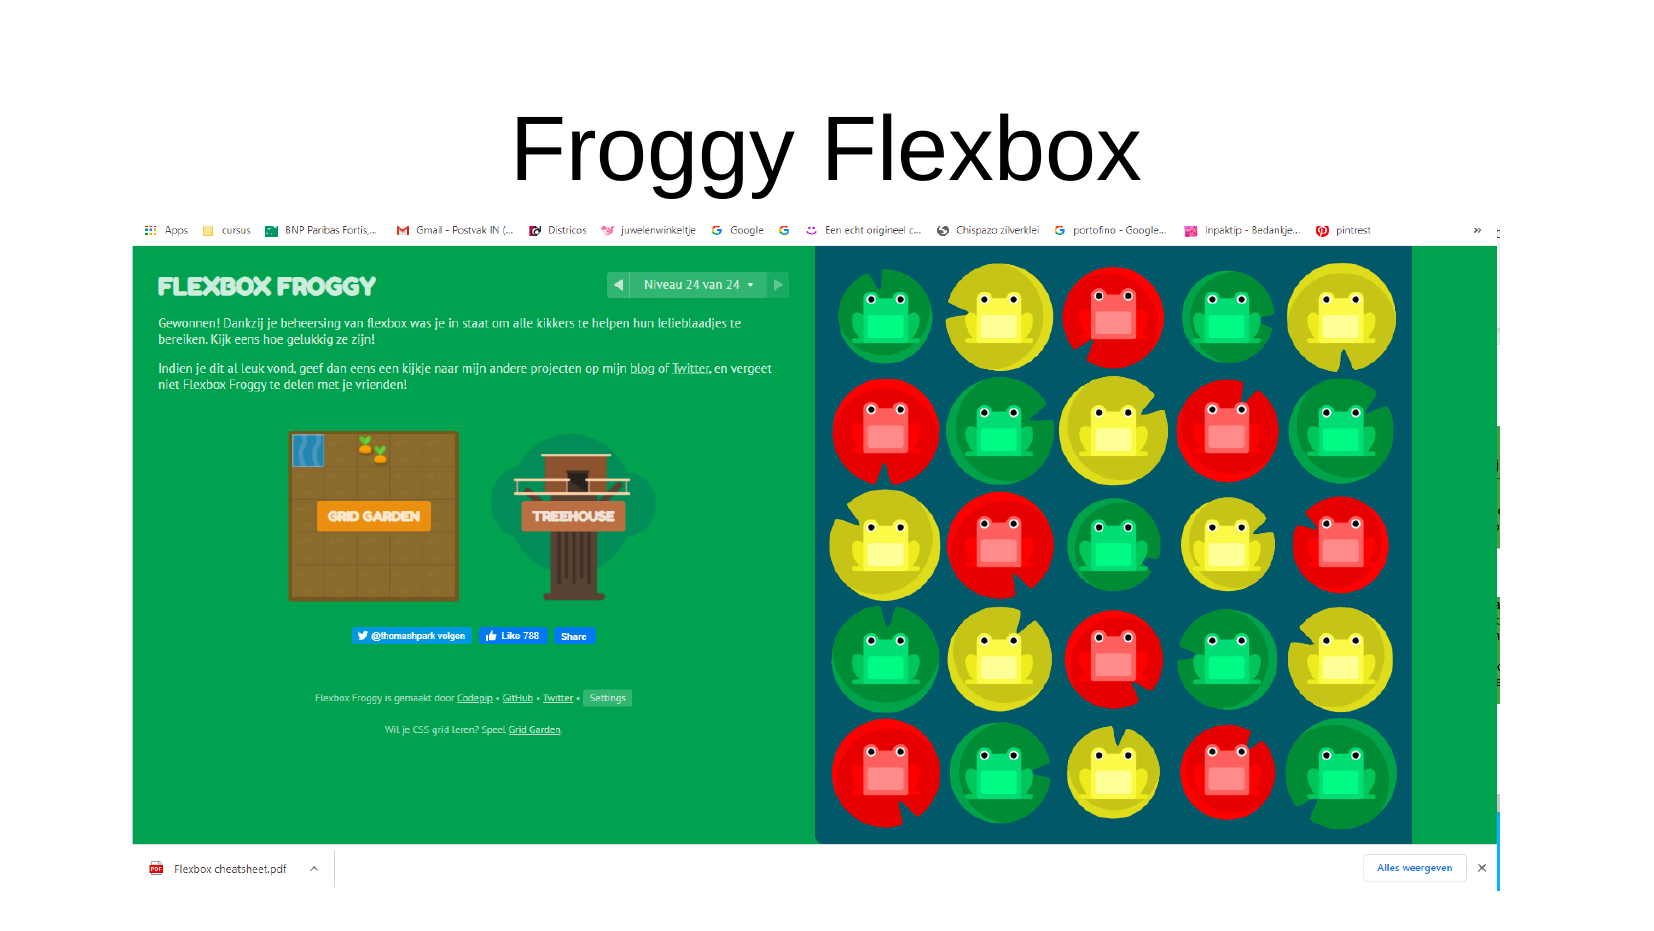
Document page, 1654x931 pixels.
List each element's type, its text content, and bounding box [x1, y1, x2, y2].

picture [132, 226, 1501, 891]
title Froggy Flexbox [82, 70, 1571, 227]
